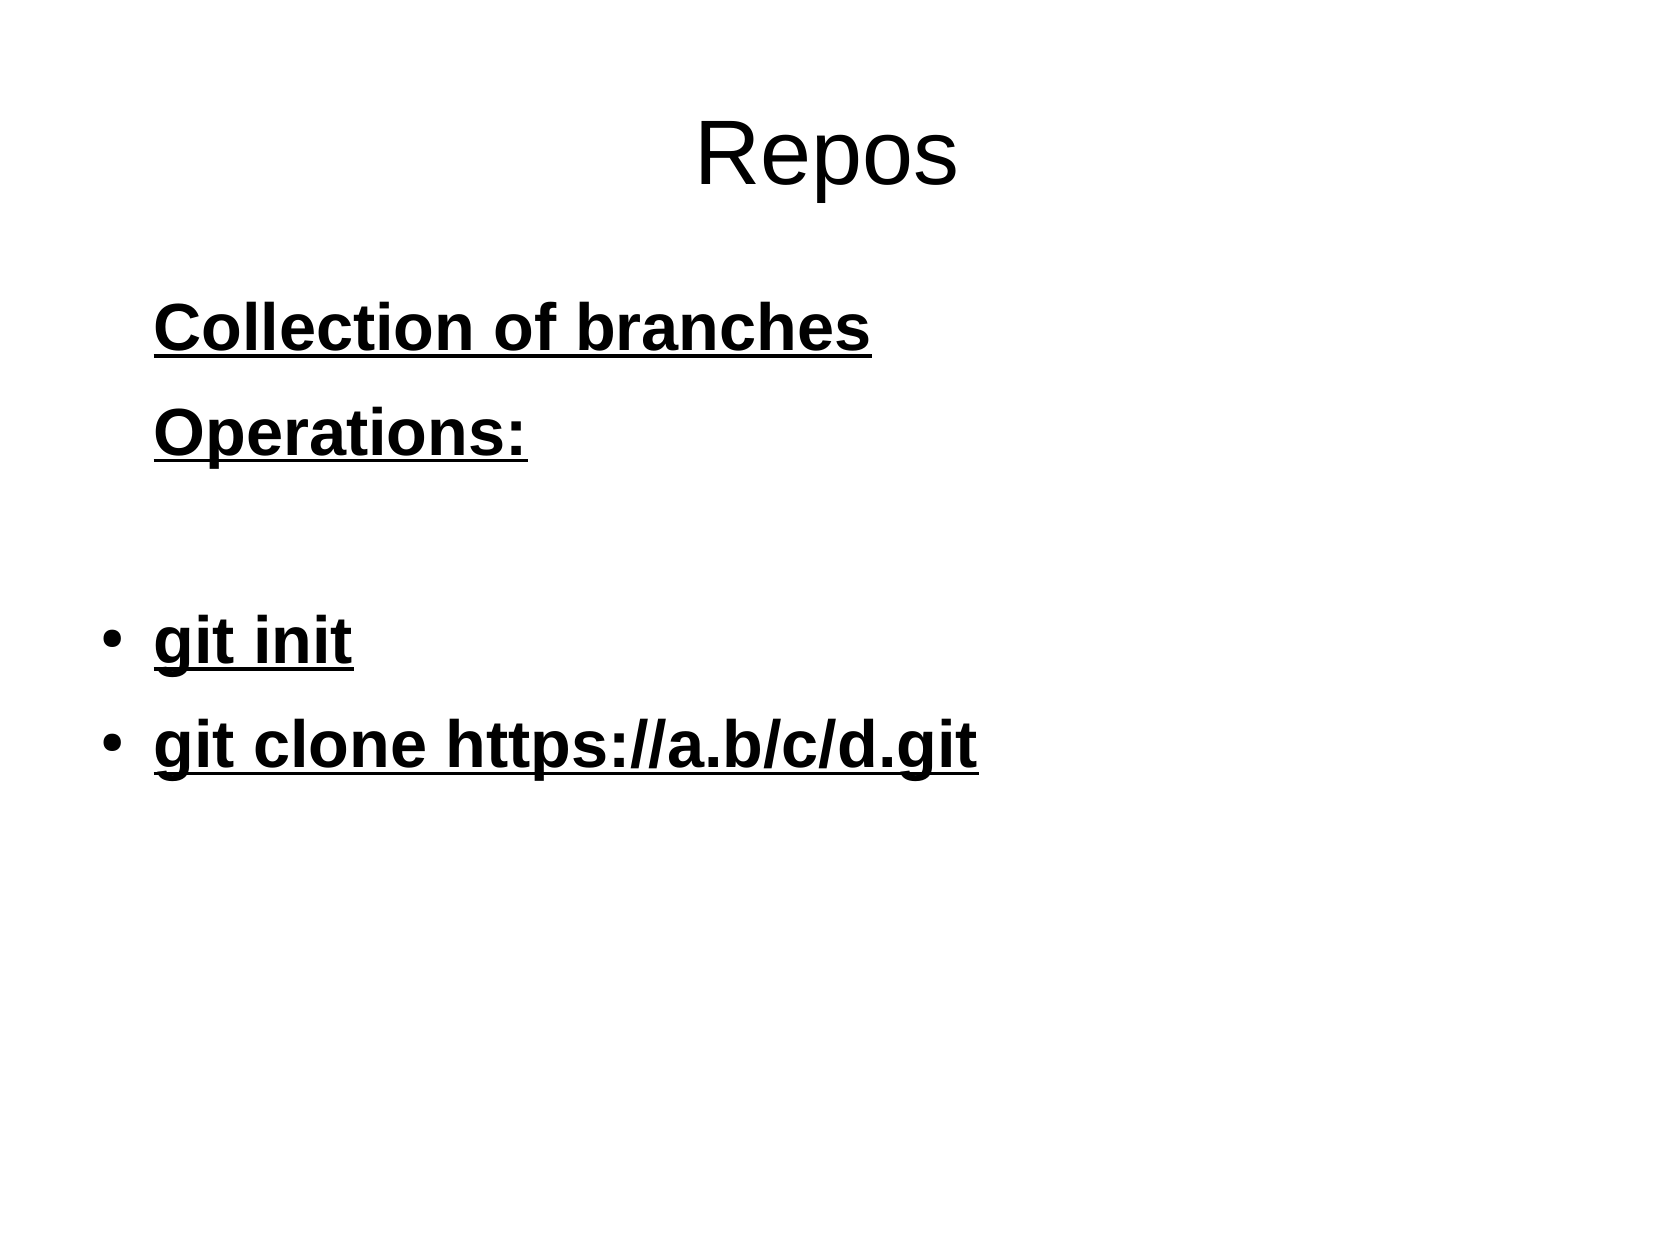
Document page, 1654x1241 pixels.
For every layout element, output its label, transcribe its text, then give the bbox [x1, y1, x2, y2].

title Repos [82, 49, 1571, 257]
list Collection of branches Operations: git init git clone https://a.b/c/d.git [82, 290, 1538, 1010]
